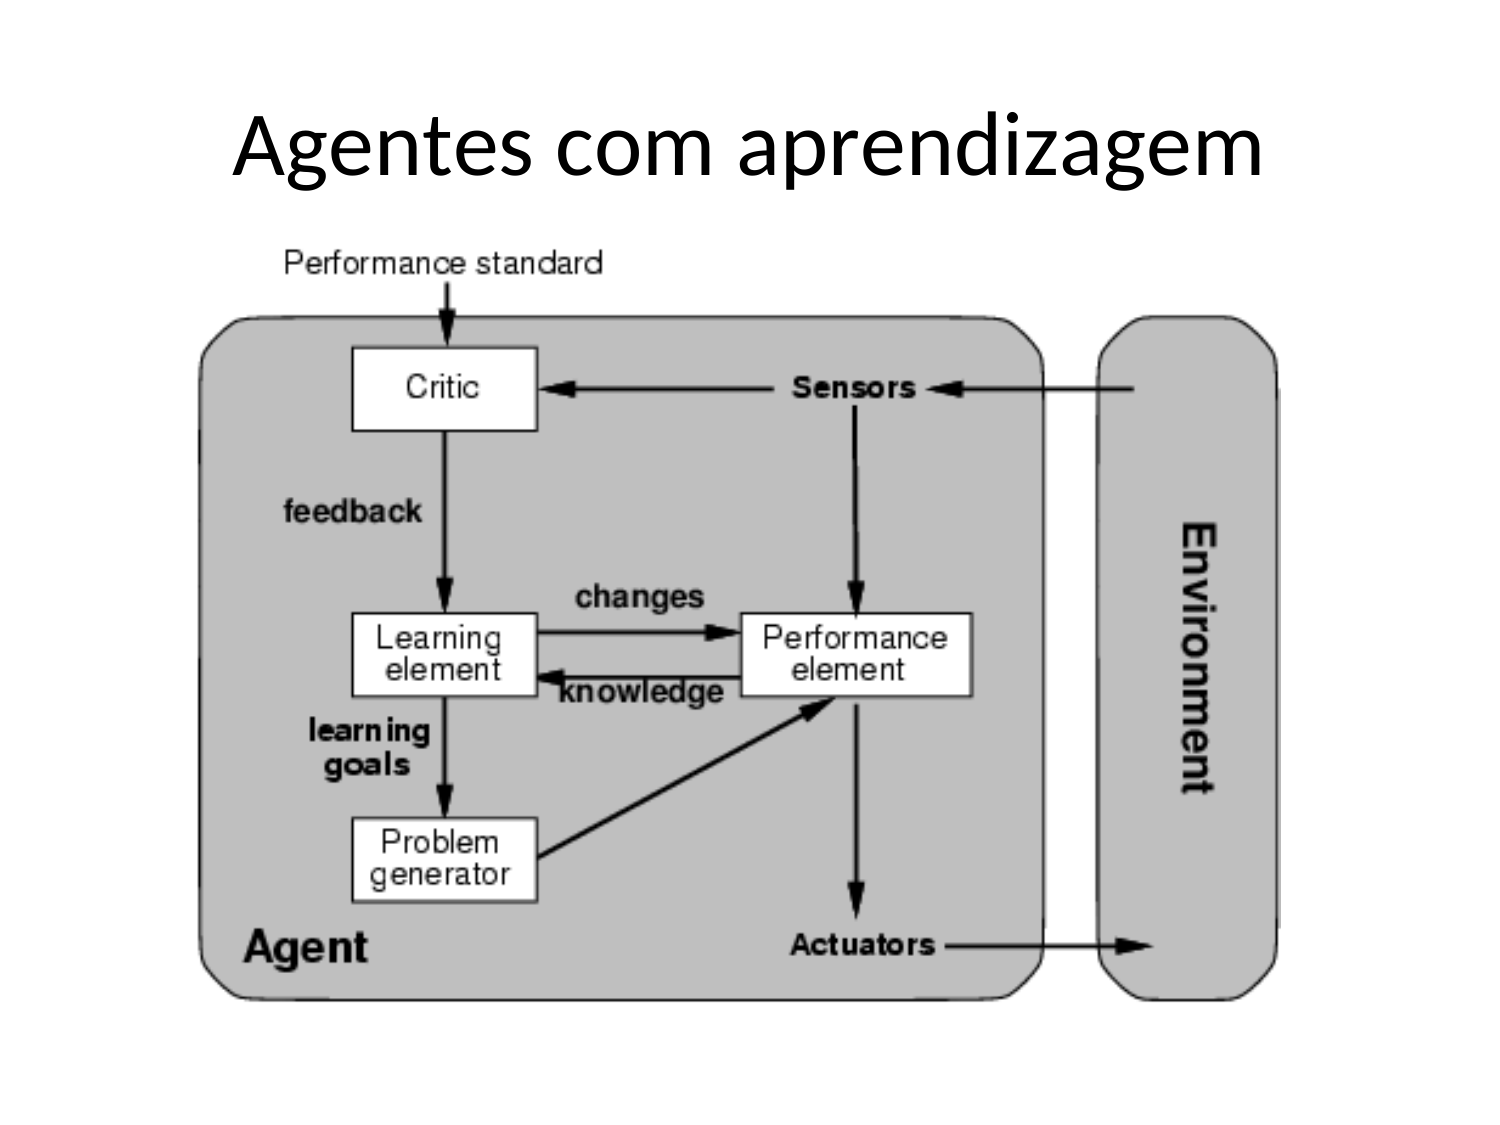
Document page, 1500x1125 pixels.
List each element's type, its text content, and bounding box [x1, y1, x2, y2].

text_box [194, 243, 1281, 1007]
title Agentes com aprendizagem [75, 45, 1426, 233]
